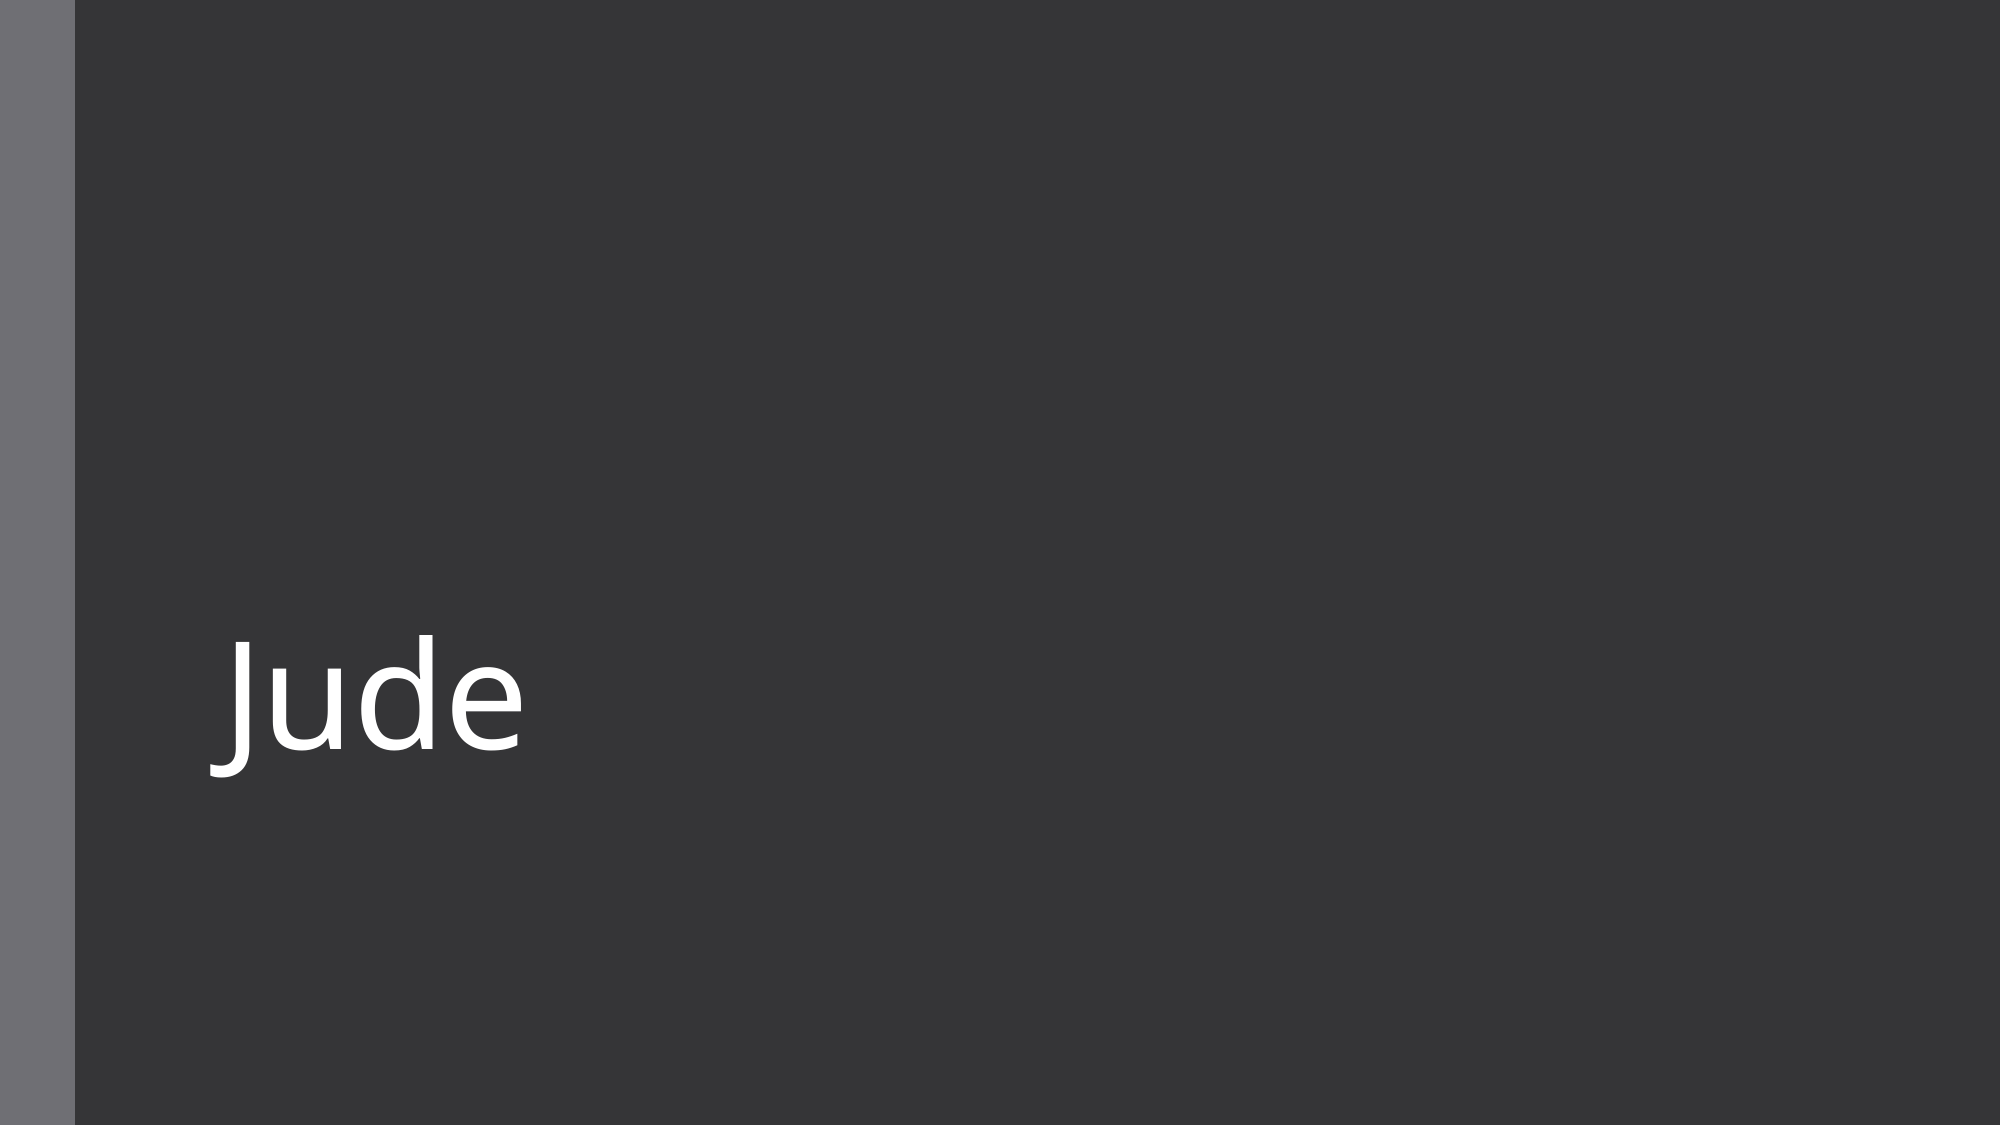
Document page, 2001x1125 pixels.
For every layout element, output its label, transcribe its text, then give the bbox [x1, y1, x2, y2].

title Jude [206, 124, 1752, 788]
